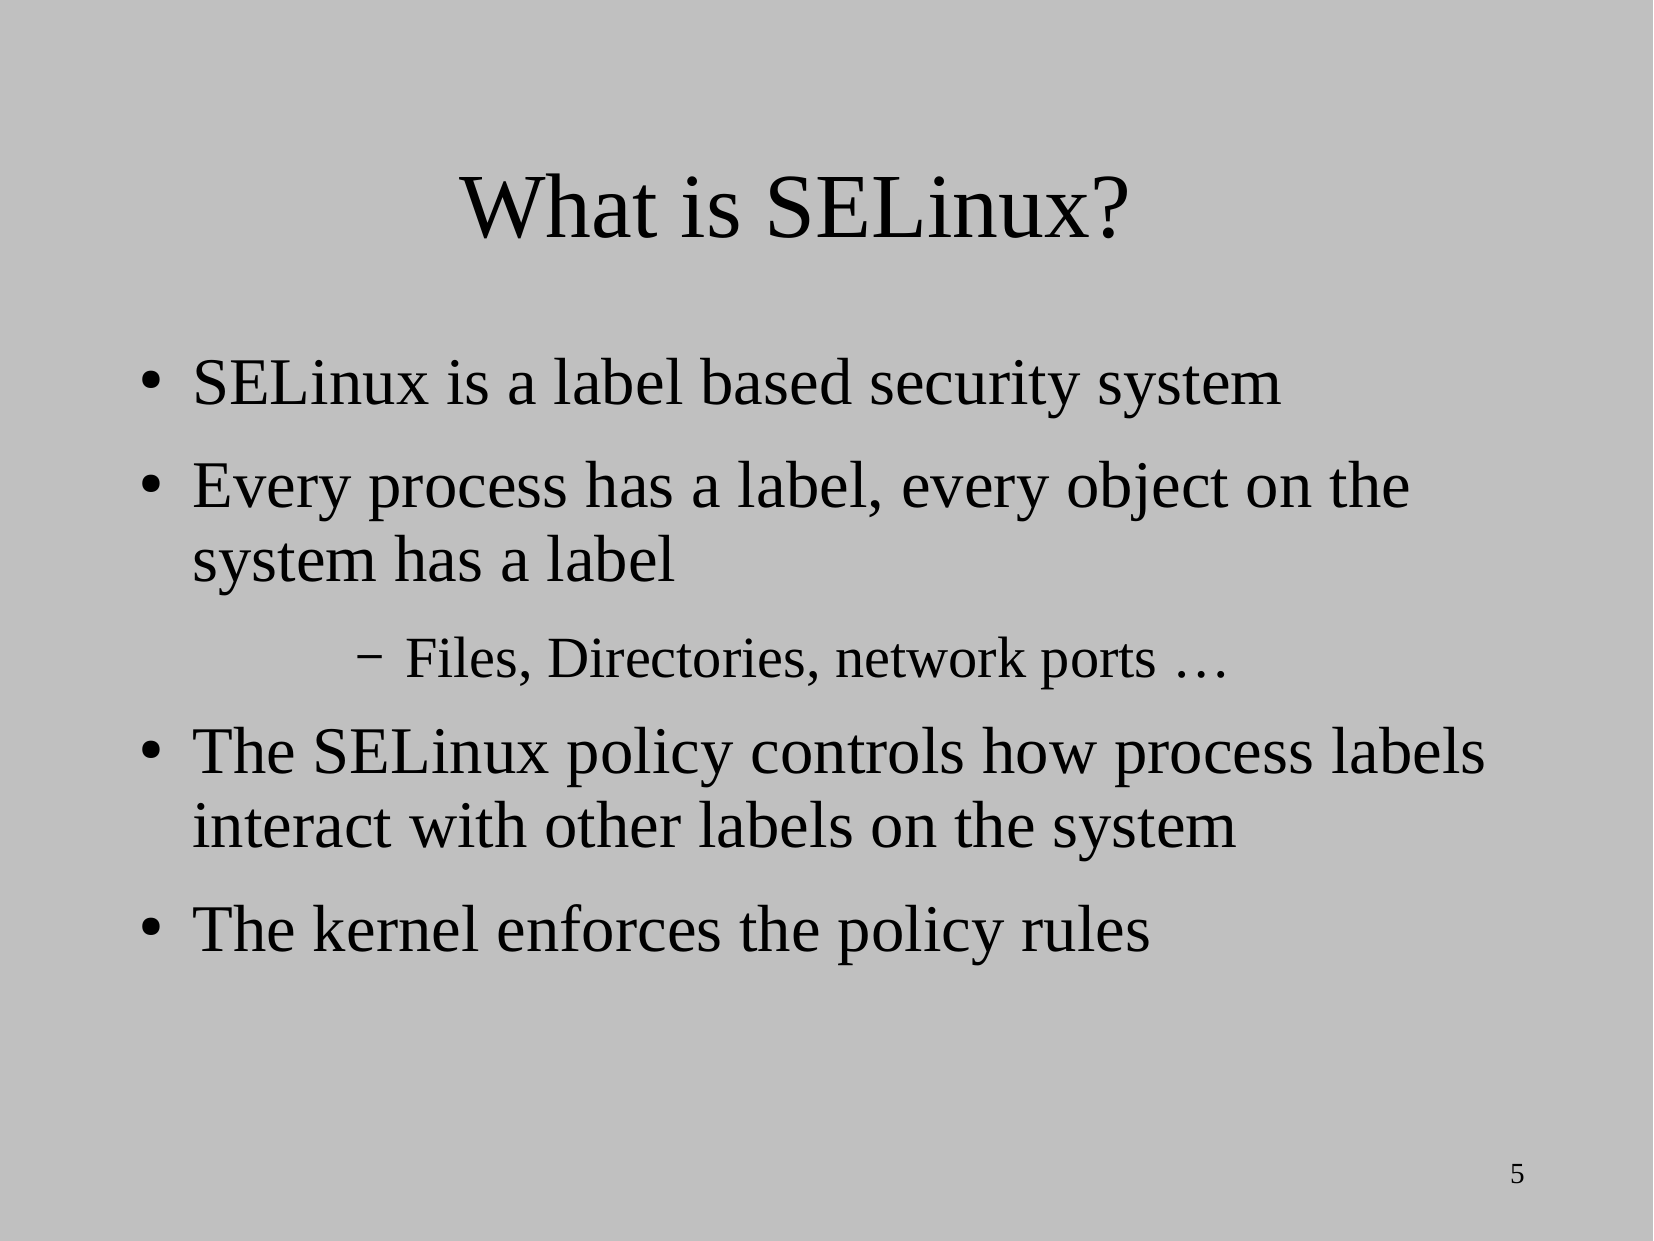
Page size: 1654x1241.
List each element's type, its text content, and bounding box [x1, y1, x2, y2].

title What is SELinux? [312, 102, 1279, 310]
list SELinux is a label based security system Every process has a label, every object on the system has a label Files, Directories, network ports … The SELinux policy controls how process labels interact with other labels on the system The kernel enforces the policy rules [121, 344, 1534, 1164]
